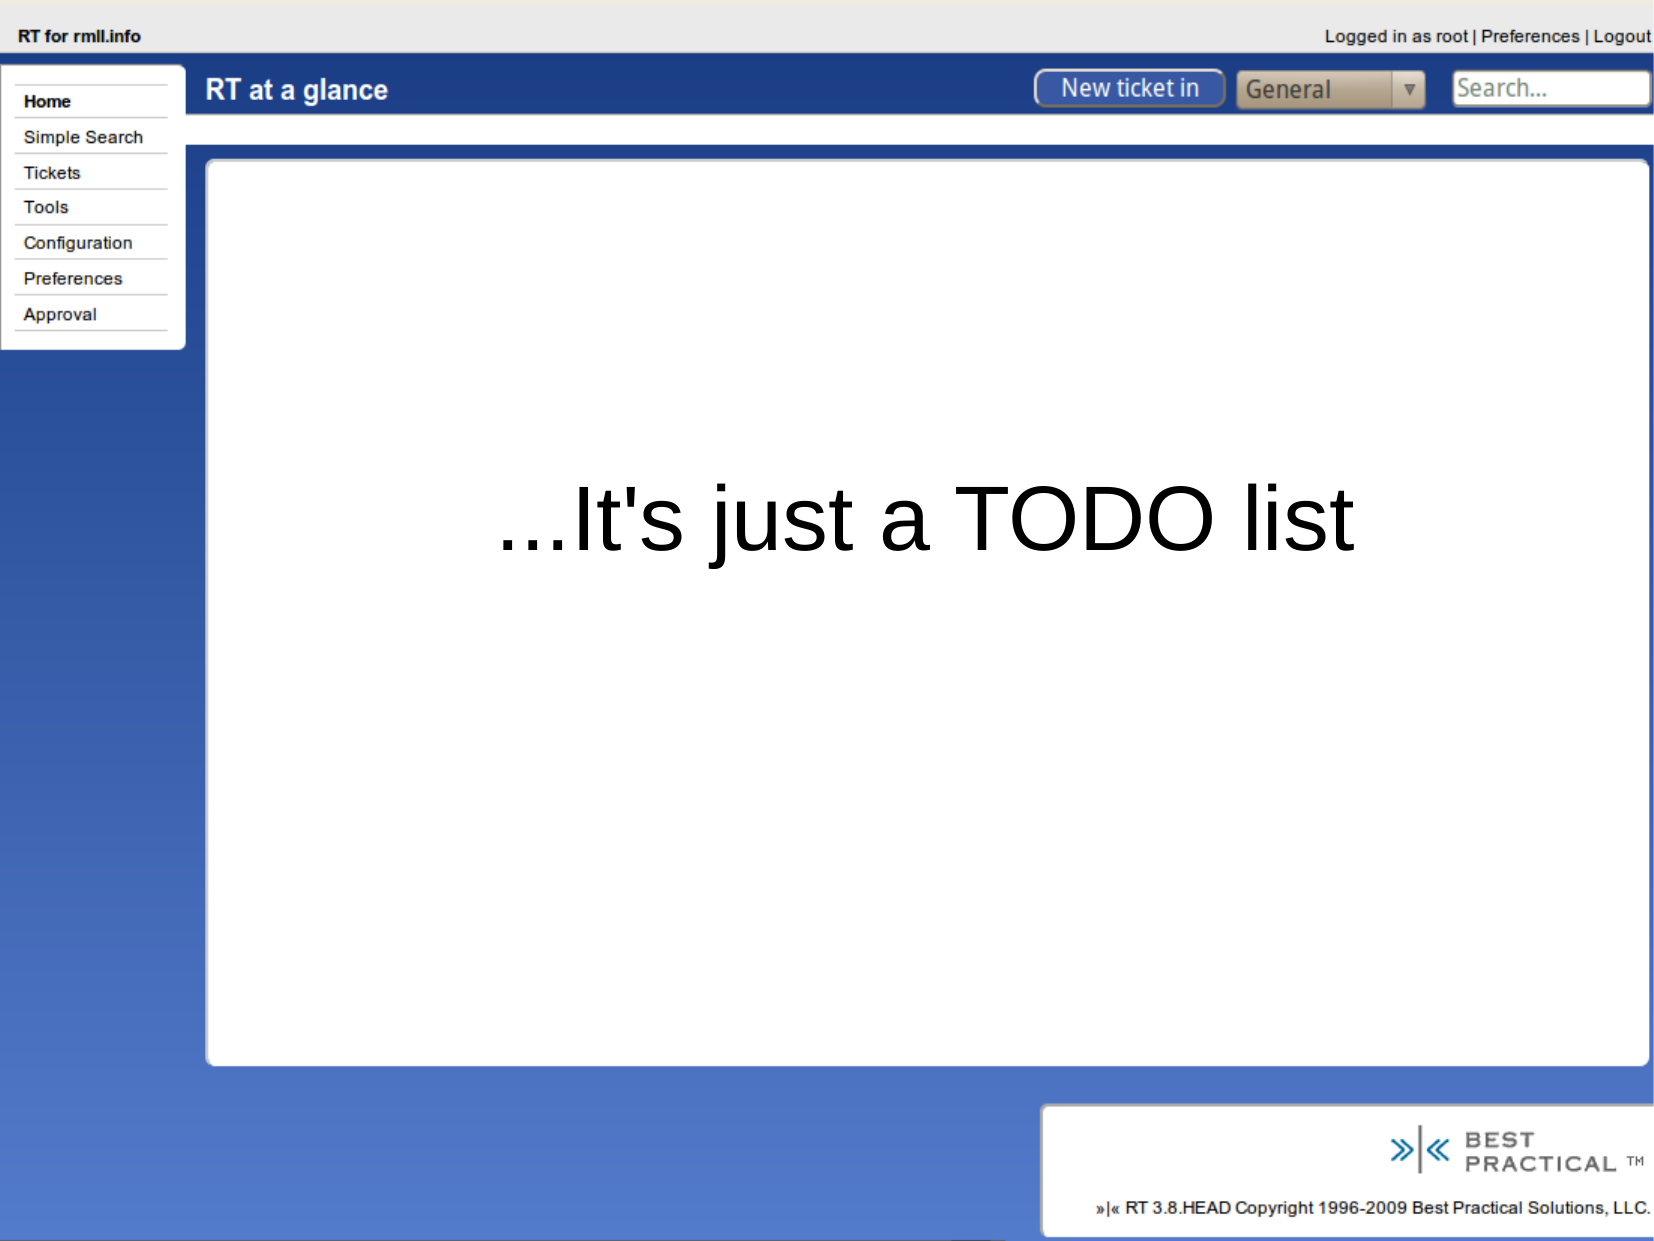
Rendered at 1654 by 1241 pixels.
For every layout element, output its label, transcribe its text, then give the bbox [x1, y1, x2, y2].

title ...It's just a TODO list [280, 428, 1571, 609]
picture [468, 0, 1654, 1241]
